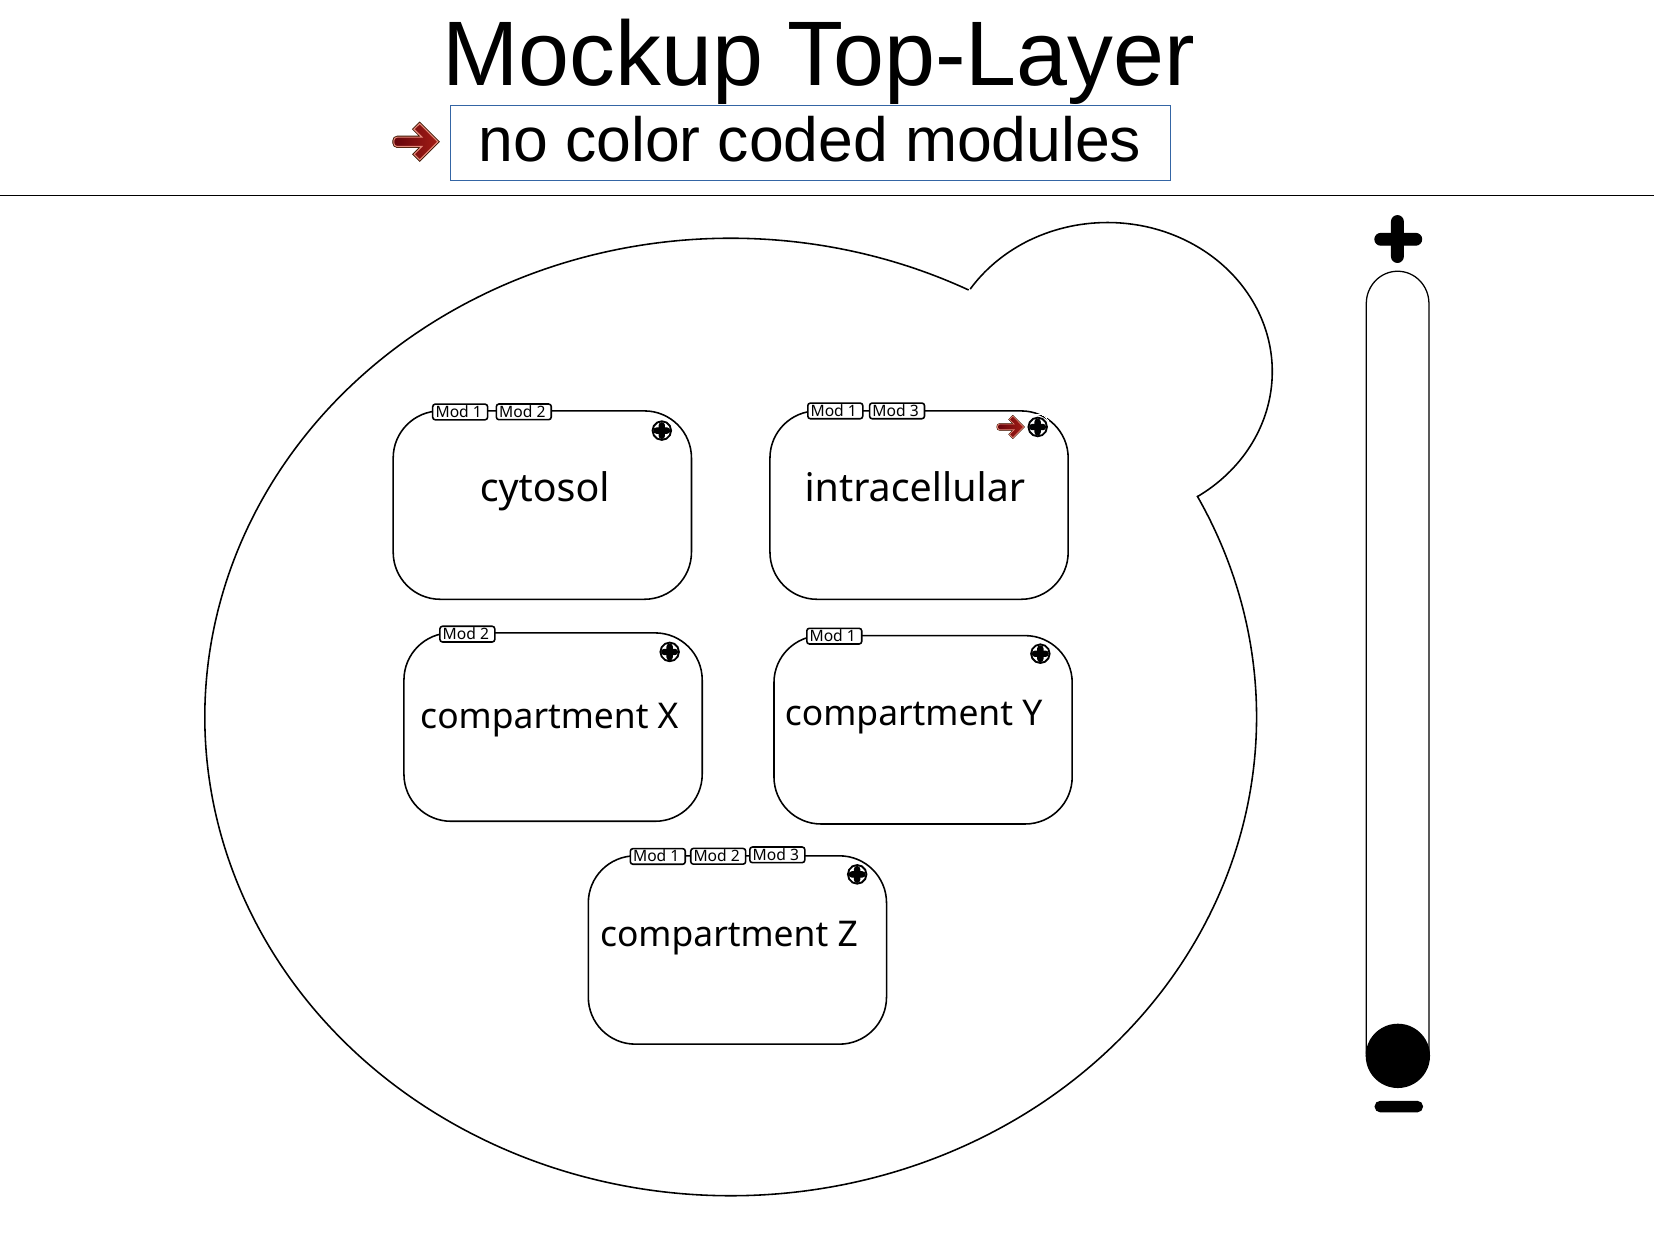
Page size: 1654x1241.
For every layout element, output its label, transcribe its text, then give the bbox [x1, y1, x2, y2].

picture [0, 105, 1654, 1241]
title Mockup Top-Layer no color coded modules [75, 0, 1564, 105]
text_box [1027, 414, 1051, 439]
